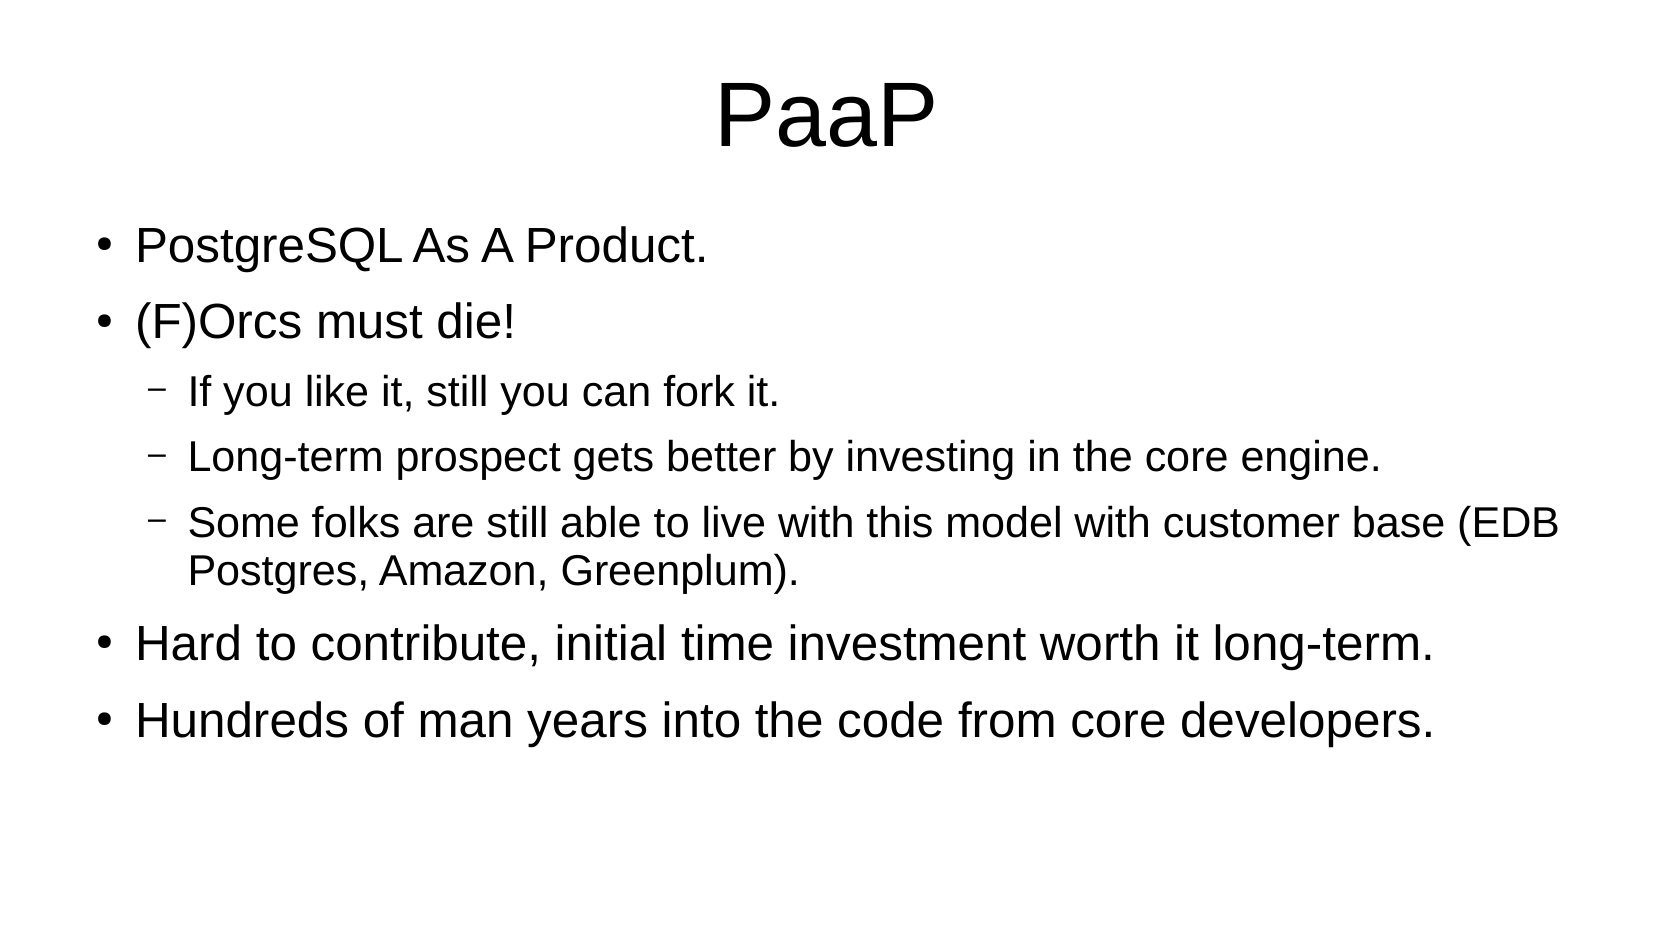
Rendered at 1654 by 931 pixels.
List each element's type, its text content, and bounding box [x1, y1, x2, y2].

title PaaP [82, 37, 1571, 193]
list PostgreSQL As A Product. (F)Orcs must die! If you like it, still you can fork it. Long-term prospect gets better by investing in the core engine. Some folks are still able to live with this model with customer base (EDB Postgres, Amazon, Greenplum). Hard to contribute, initial time investment worth it long-term. Hundreds of man years into the code from core developers. [82, 217, 1571, 758]
